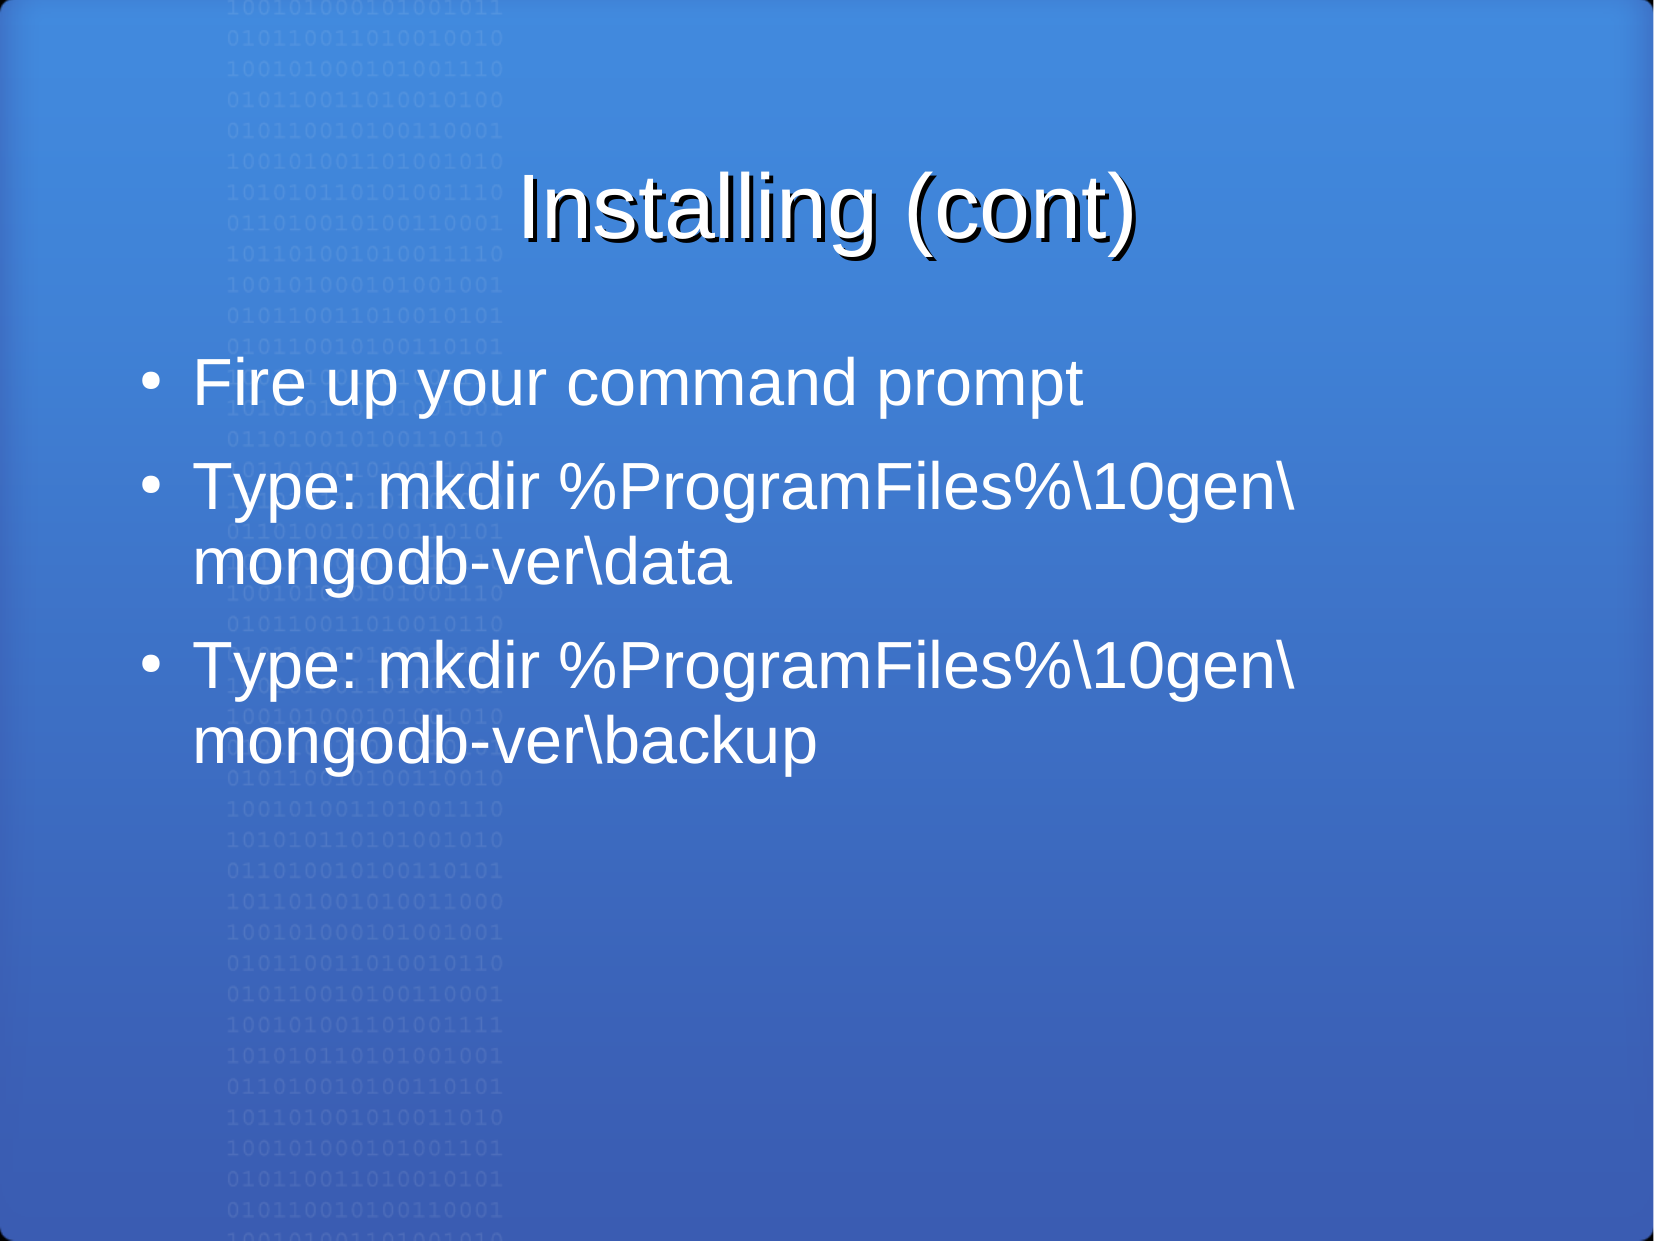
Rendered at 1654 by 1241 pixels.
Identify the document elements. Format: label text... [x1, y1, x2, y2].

picture [0, 0, 1654, 1241]
list Fire up your command prompt Type: mkdir %ProgramFiles%\10gen\mongodb-ver\data Type: mkdir %ProgramFiles%\10gen\mongodb-ver\backup [121, 344, 1534, 1112]
title Installing (cont) [121, 110, 1534, 303]
